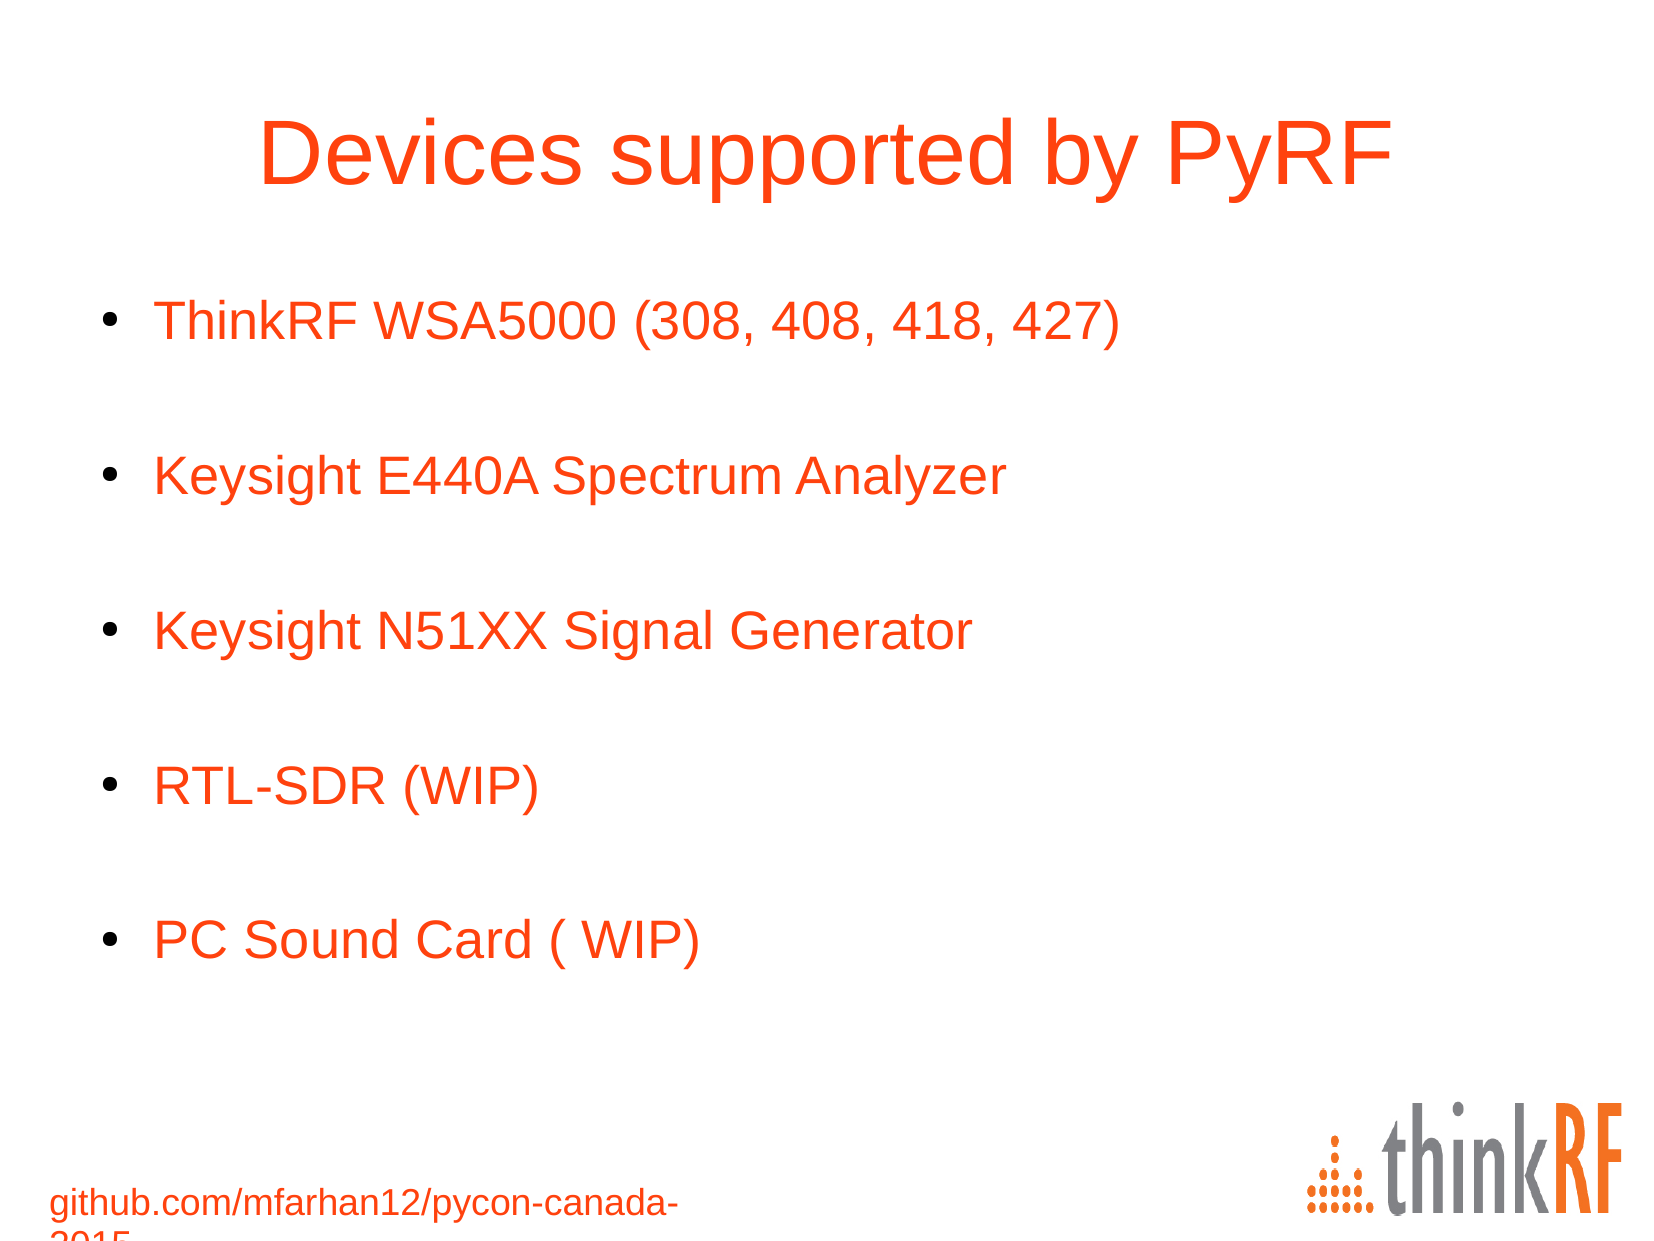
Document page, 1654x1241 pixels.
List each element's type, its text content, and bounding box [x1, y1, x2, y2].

list ThinkRF WSA5000 (308, 408, 418, 427) Keysight E440A Spectrum Analyzer Keysight N51XX Signal Generator RTL-SDR (WIP) PC Sound Card ( WIP) [82, 290, 1571, 1126]
title Devices supported by PyRF [82, 49, 1571, 257]
picture [1307, 1101, 1622, 1216]
